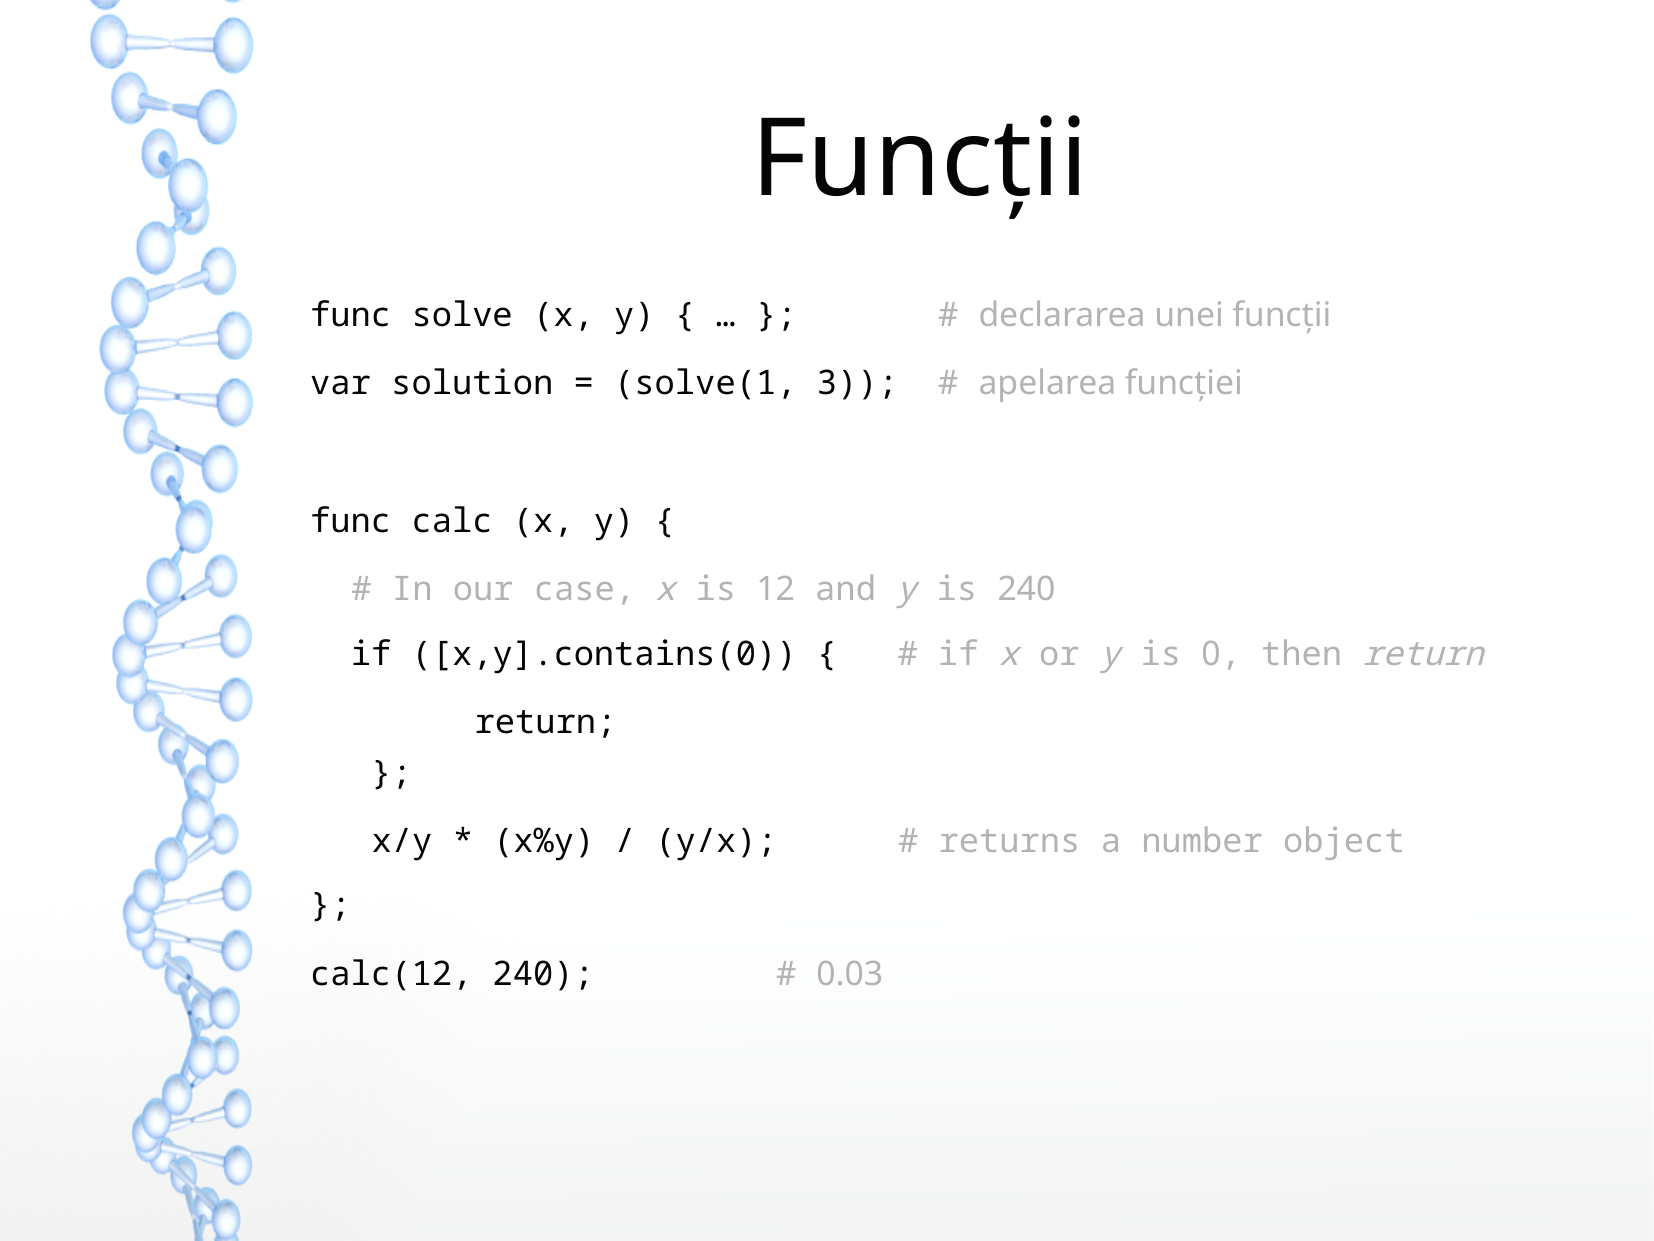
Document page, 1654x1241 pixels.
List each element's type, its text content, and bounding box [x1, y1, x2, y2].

title Funcții [269, 49, 1571, 257]
picture [0, 0, 1654, 1241]
list func solve (x, y) { … }; # declararea unei funcții var solution = (solve(1, 3)); # apelarea funcției func calc (x, y) { # In our case, x is 12 and y is 240 if ([x,y].contains(0)) { # if x or y is 0, then return return; }; x/y * (x%y) / (y/x); # returns a number object }; calc(12, 240); # 0.03 [269, 290, 1538, 1010]
